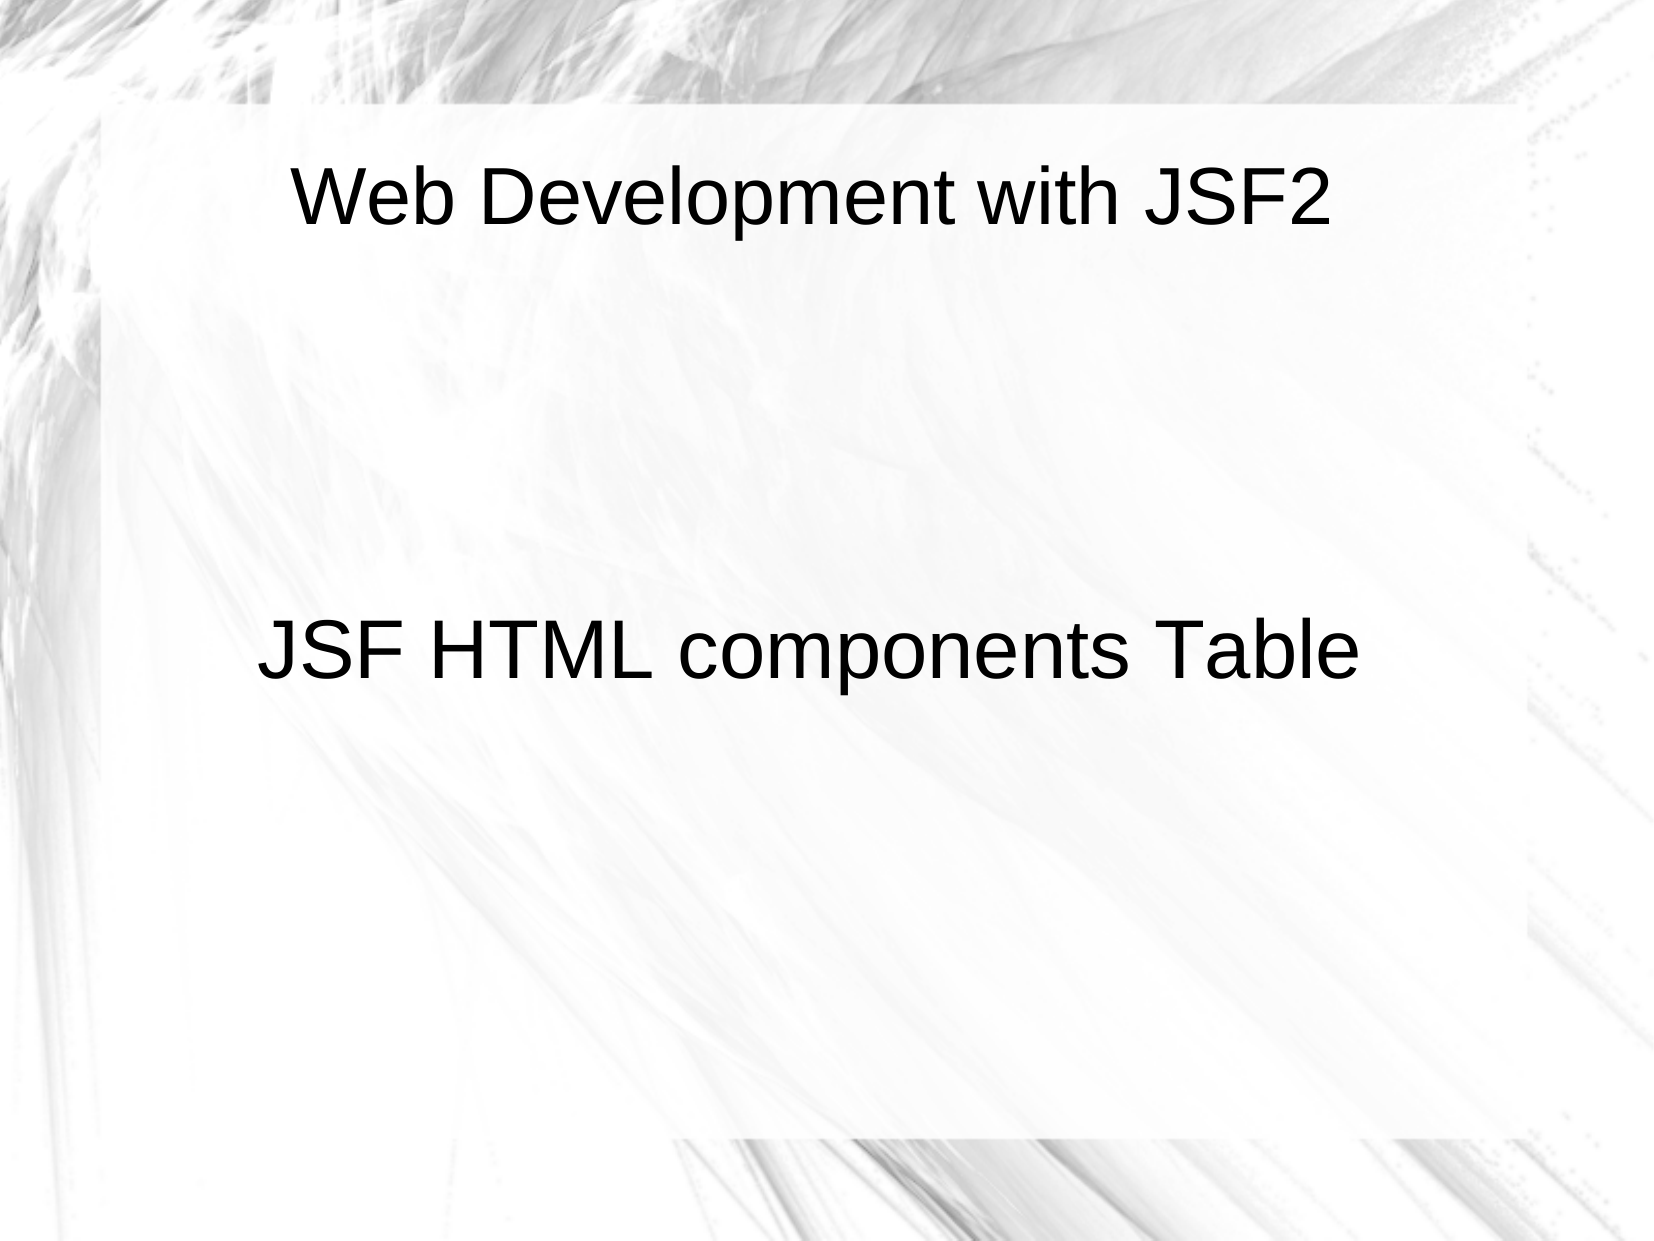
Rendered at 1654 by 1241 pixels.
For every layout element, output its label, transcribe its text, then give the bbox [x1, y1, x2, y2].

picture [0, 0, 1654, 1241]
title Web Development with JSF2 [118, 112, 1506, 281]
subtitle JSF HTML components Table [82, 290, 1538, 1010]
